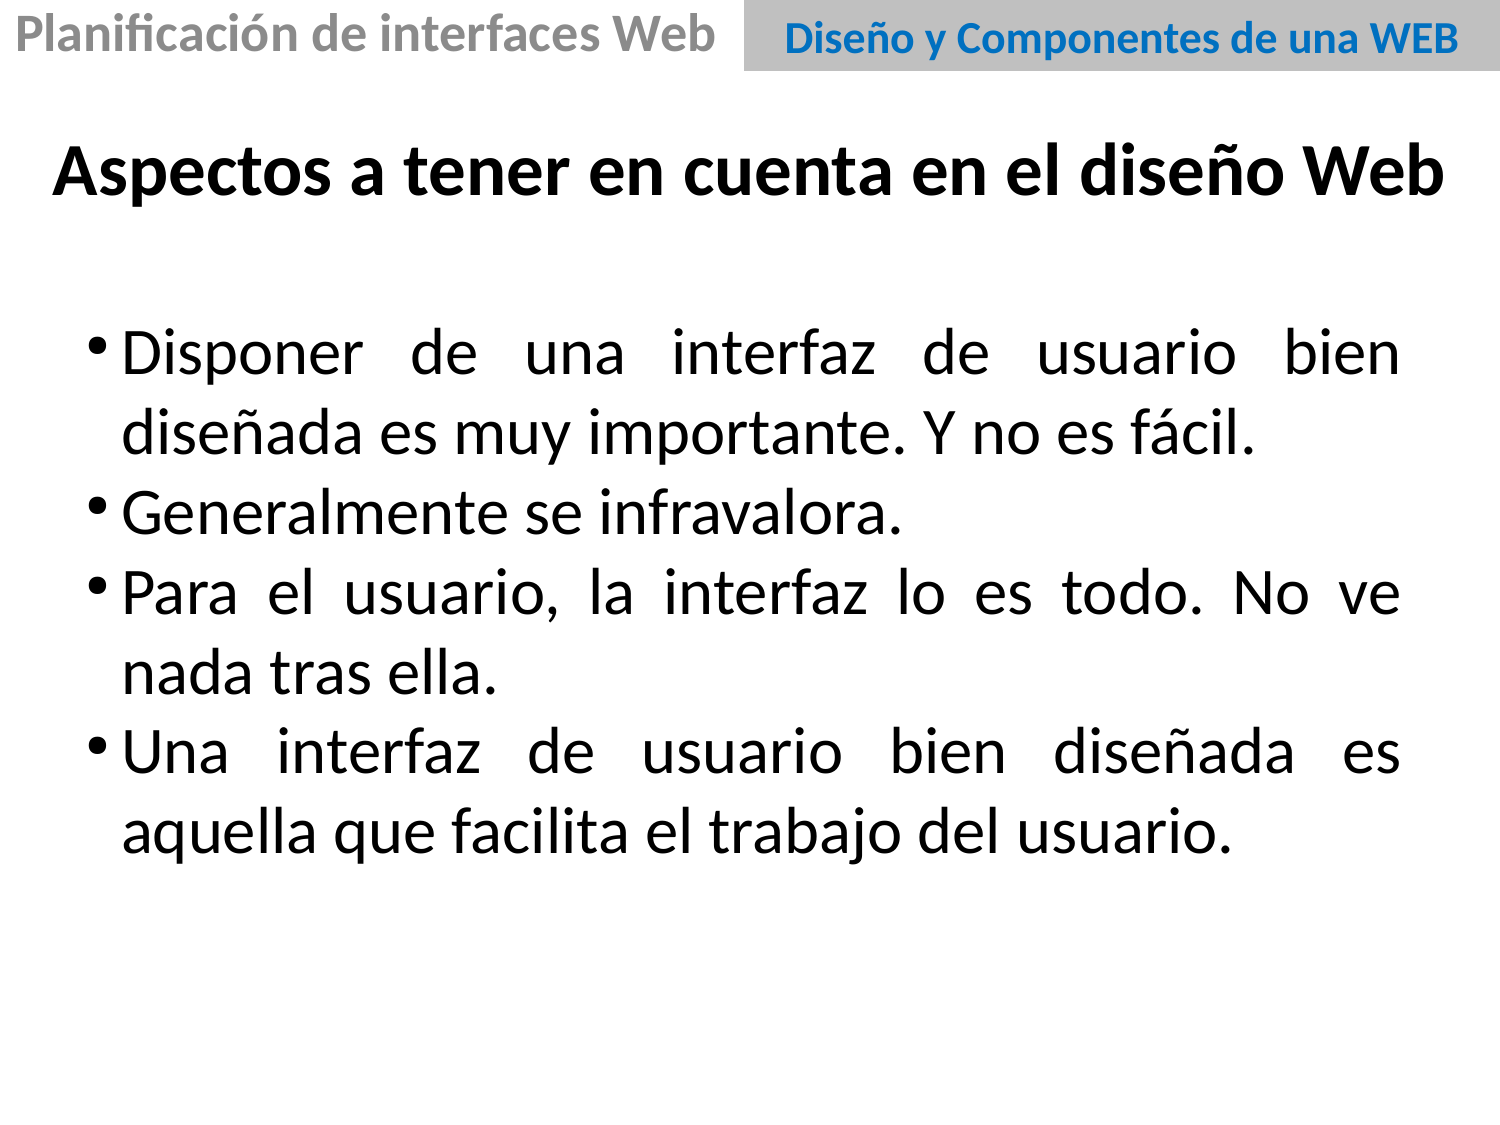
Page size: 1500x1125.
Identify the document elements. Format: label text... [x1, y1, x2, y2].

title Planificación de interfaces Web [0, 0, 744, 60]
text_box Disponer de una interfaz de usuario bien diseñada es muy importante. Y no es fácil. Generalmente se infravalora. Para el usuario, la interfaz lo es todo. No ve nada tras ella. Una interfaz de usuario bien diseñada es aquella que facilita el trabajo del usuario. [70, 300, 1418, 875]
title Diseño y Componentes de una WEB [744, 0, 1500, 71]
title Aspectos a tener en cuenta en el diseño Web [0, 124, 1500, 207]
